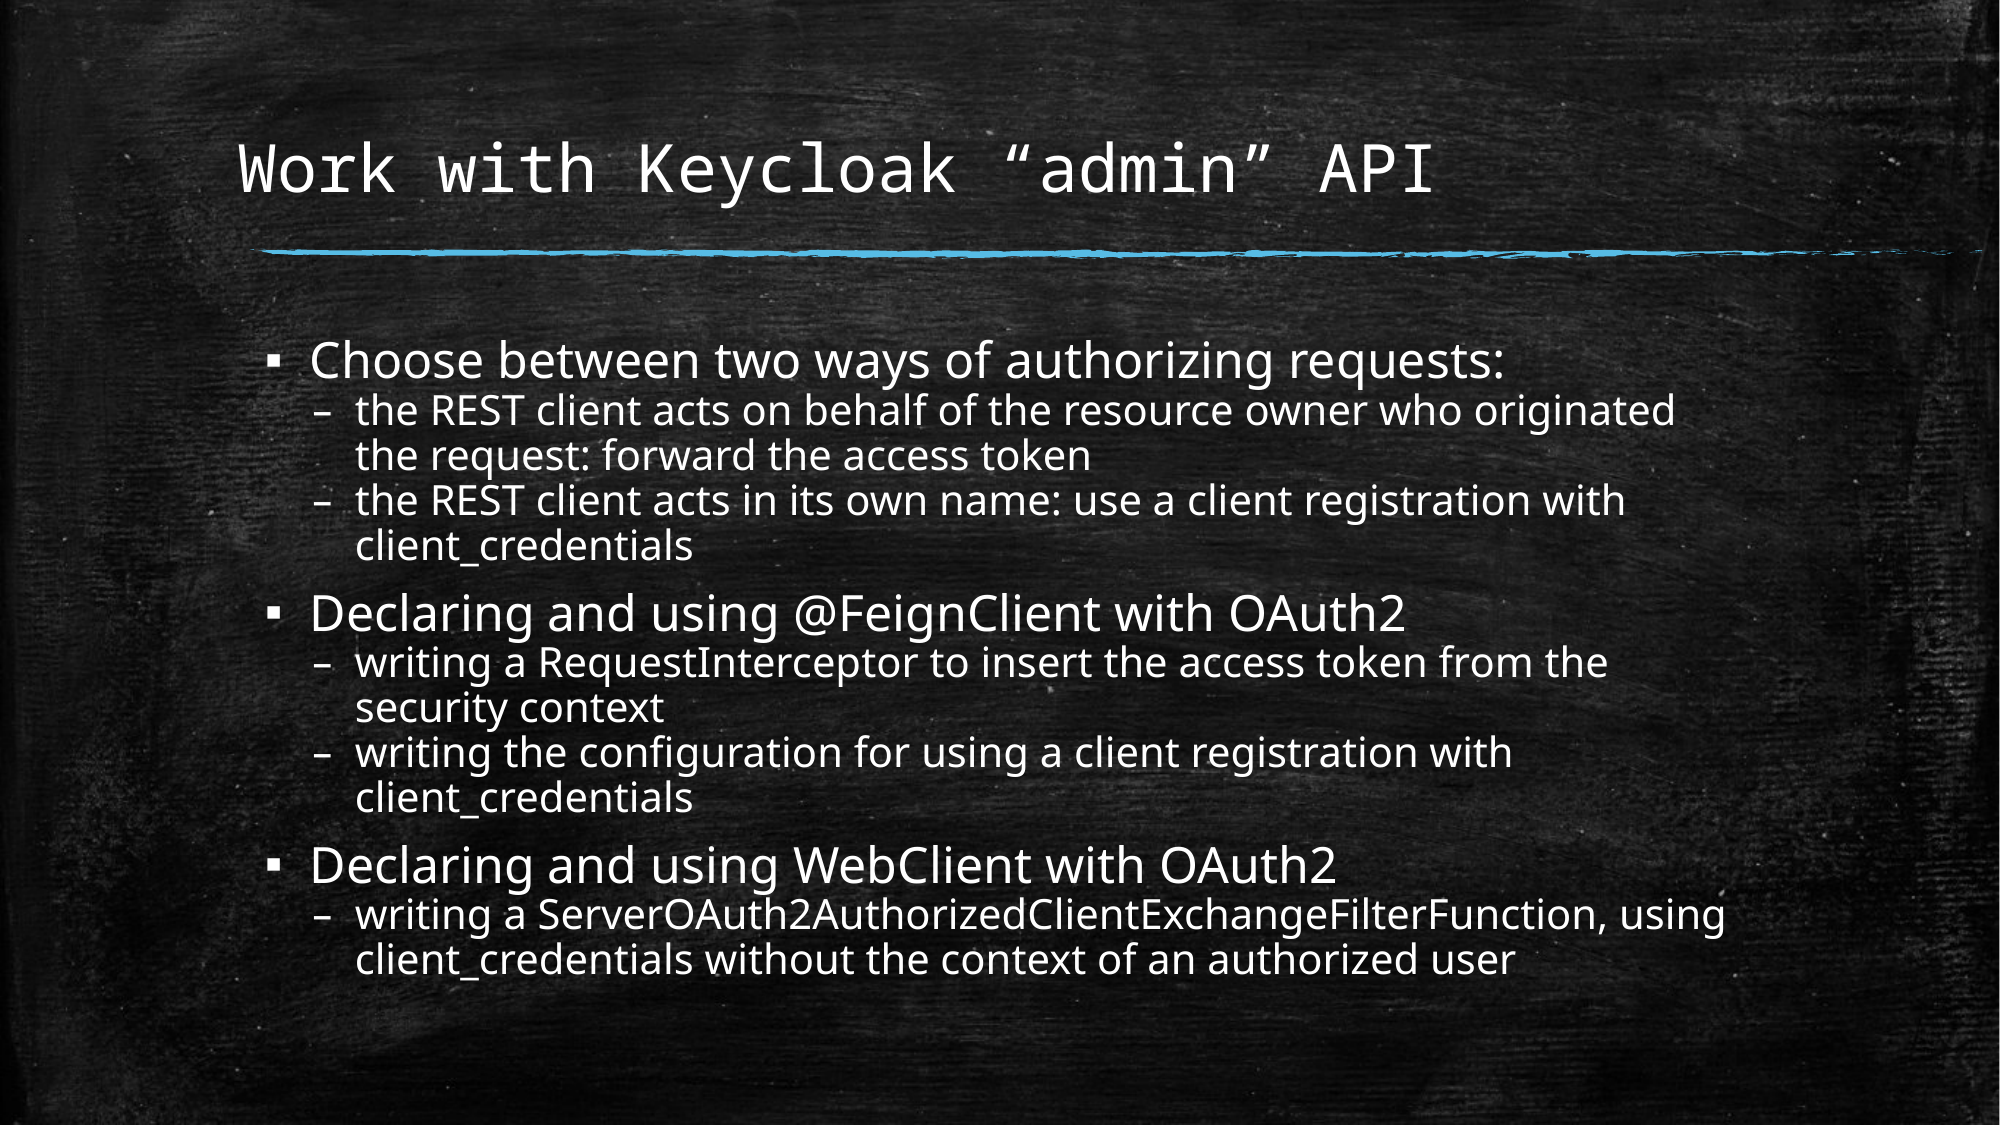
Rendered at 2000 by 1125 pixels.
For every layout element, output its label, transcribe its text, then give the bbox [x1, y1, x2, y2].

list Choose between two ways of authorizing requests: the REST client acts on behalf of the resource owner who originated the request: forward the access token the REST client acts in its own name: use a client registration with client_credentials Declaring and using @FeignClient with OAuth2 writing a RequestInterceptor to insert the access token from the security context writing the configuration for using a client registration with client_credentials Declaring and using WebClient with OAuth2 writing a ServerOAuth2AuthorizedClientExchangeFilterFunction, using client_credentials without the context of an authorized user [249, 312, 1750, 1013]
picture [0, 0, 2000, 1125]
title Work with Keycloak “admin” API [222, 47, 1897, 215]
